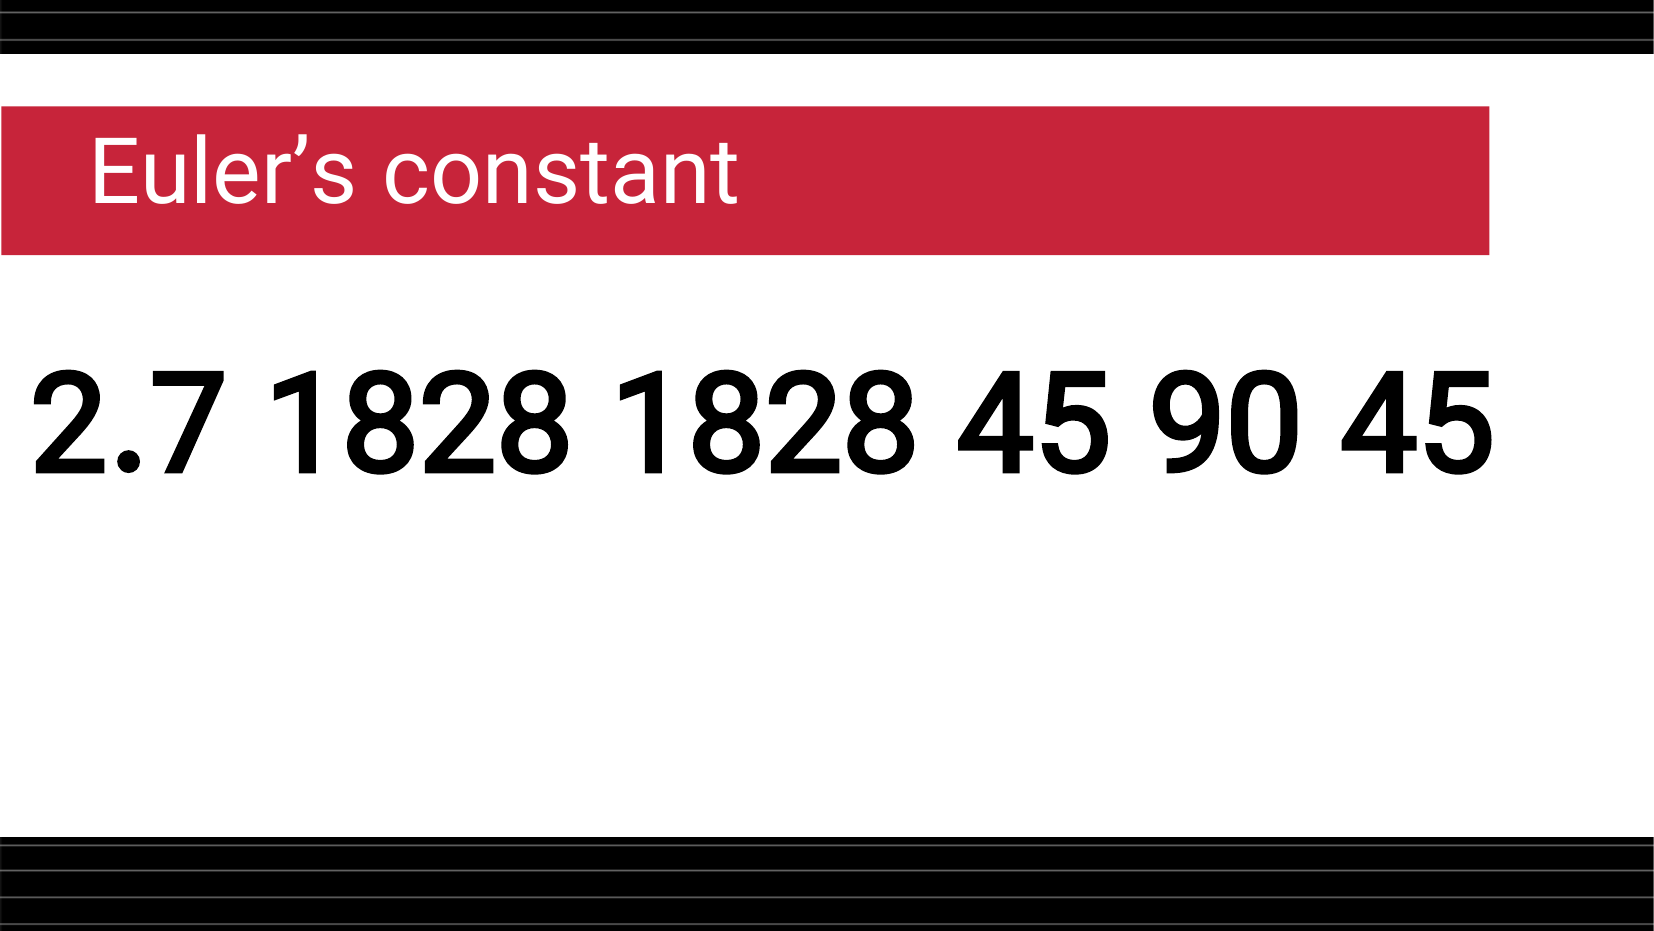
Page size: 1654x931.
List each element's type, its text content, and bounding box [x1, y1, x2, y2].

subtitle 2.7 1828 1828 45 90 45 [30, 330, 1636, 742]
picture [0, 0, 1654, 54]
title Euler’s constant [1, 106, 1490, 256]
picture [0, 837, 1654, 931]
